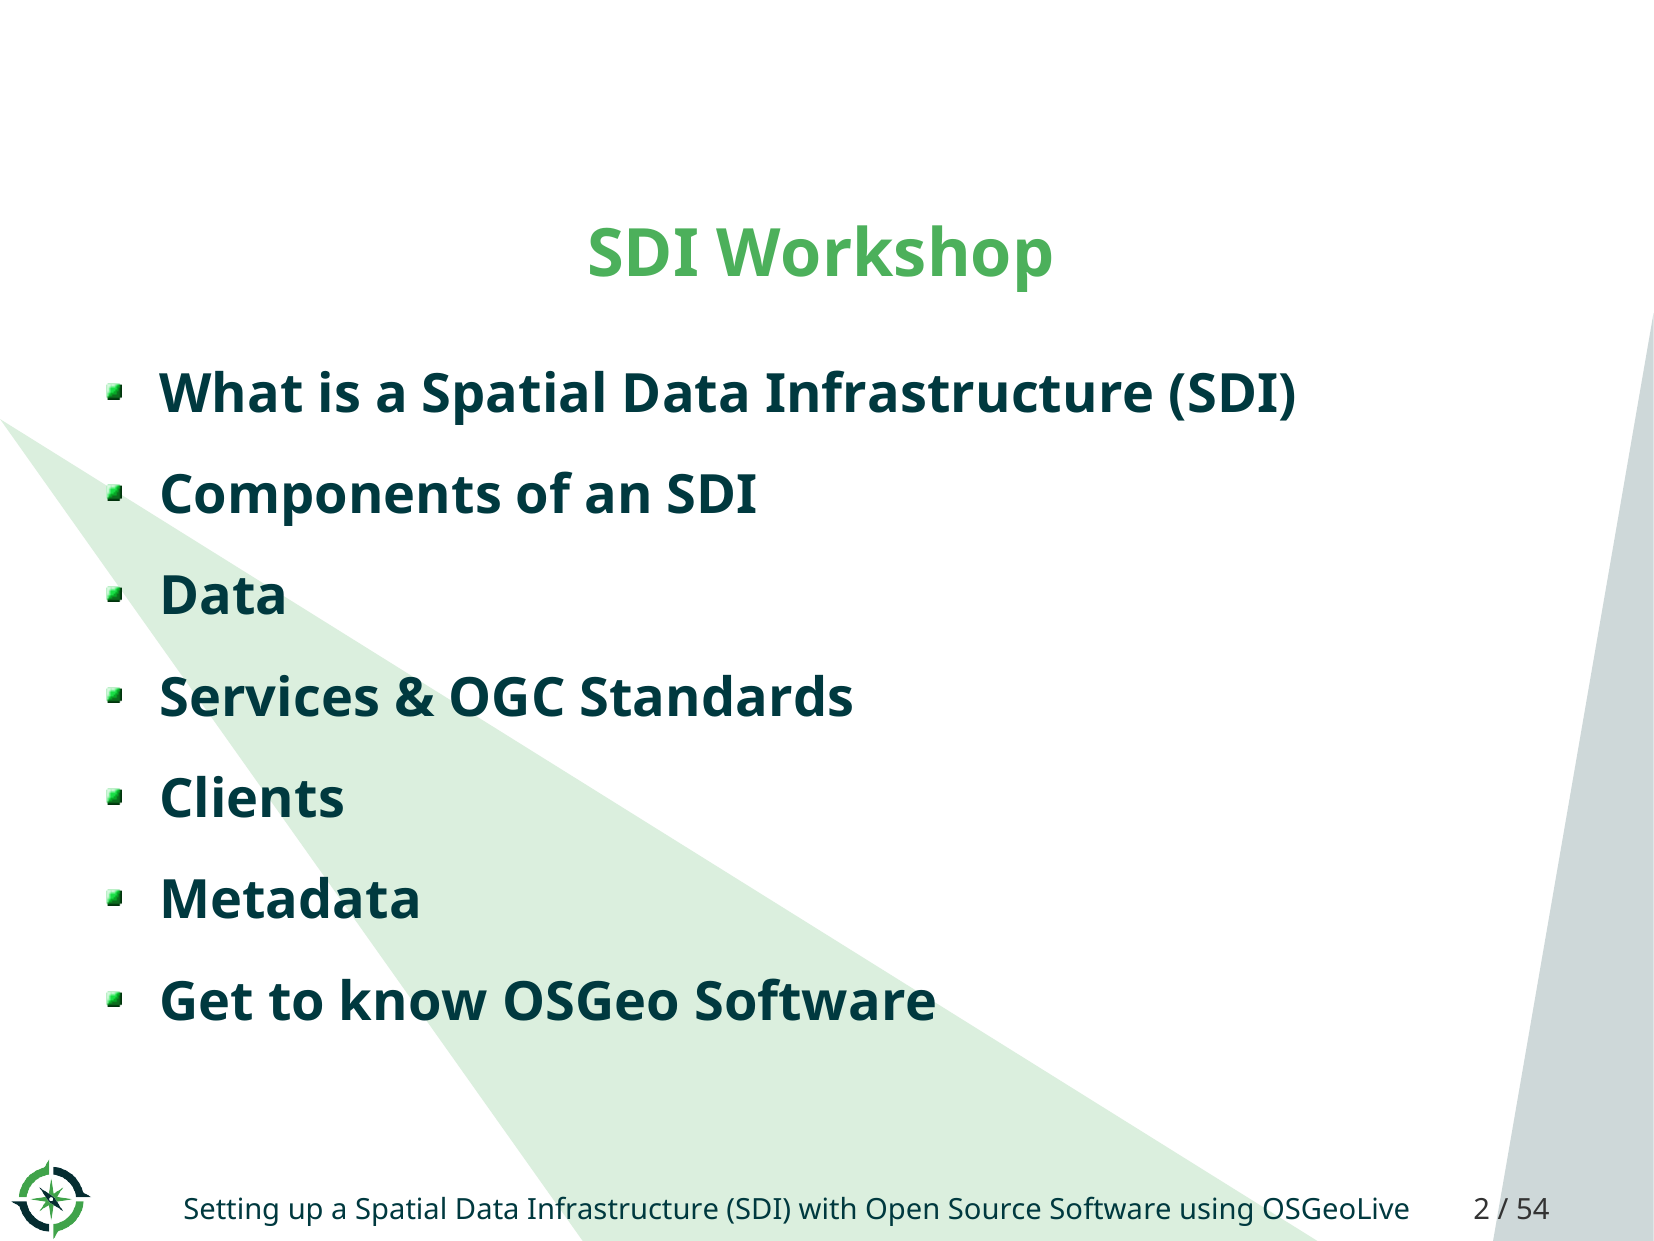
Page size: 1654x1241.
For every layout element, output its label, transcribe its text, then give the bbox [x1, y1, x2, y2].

title SDI Workshop [76, 177, 1565, 325]
picture [10, 1158, 92, 1240]
list What is a Spatial Data Infrastructure (SDI) Components of an SDI Data Services & OGC Standards Clients Metadata Get to know OSGeo Software [88, 354, 1577, 1173]
